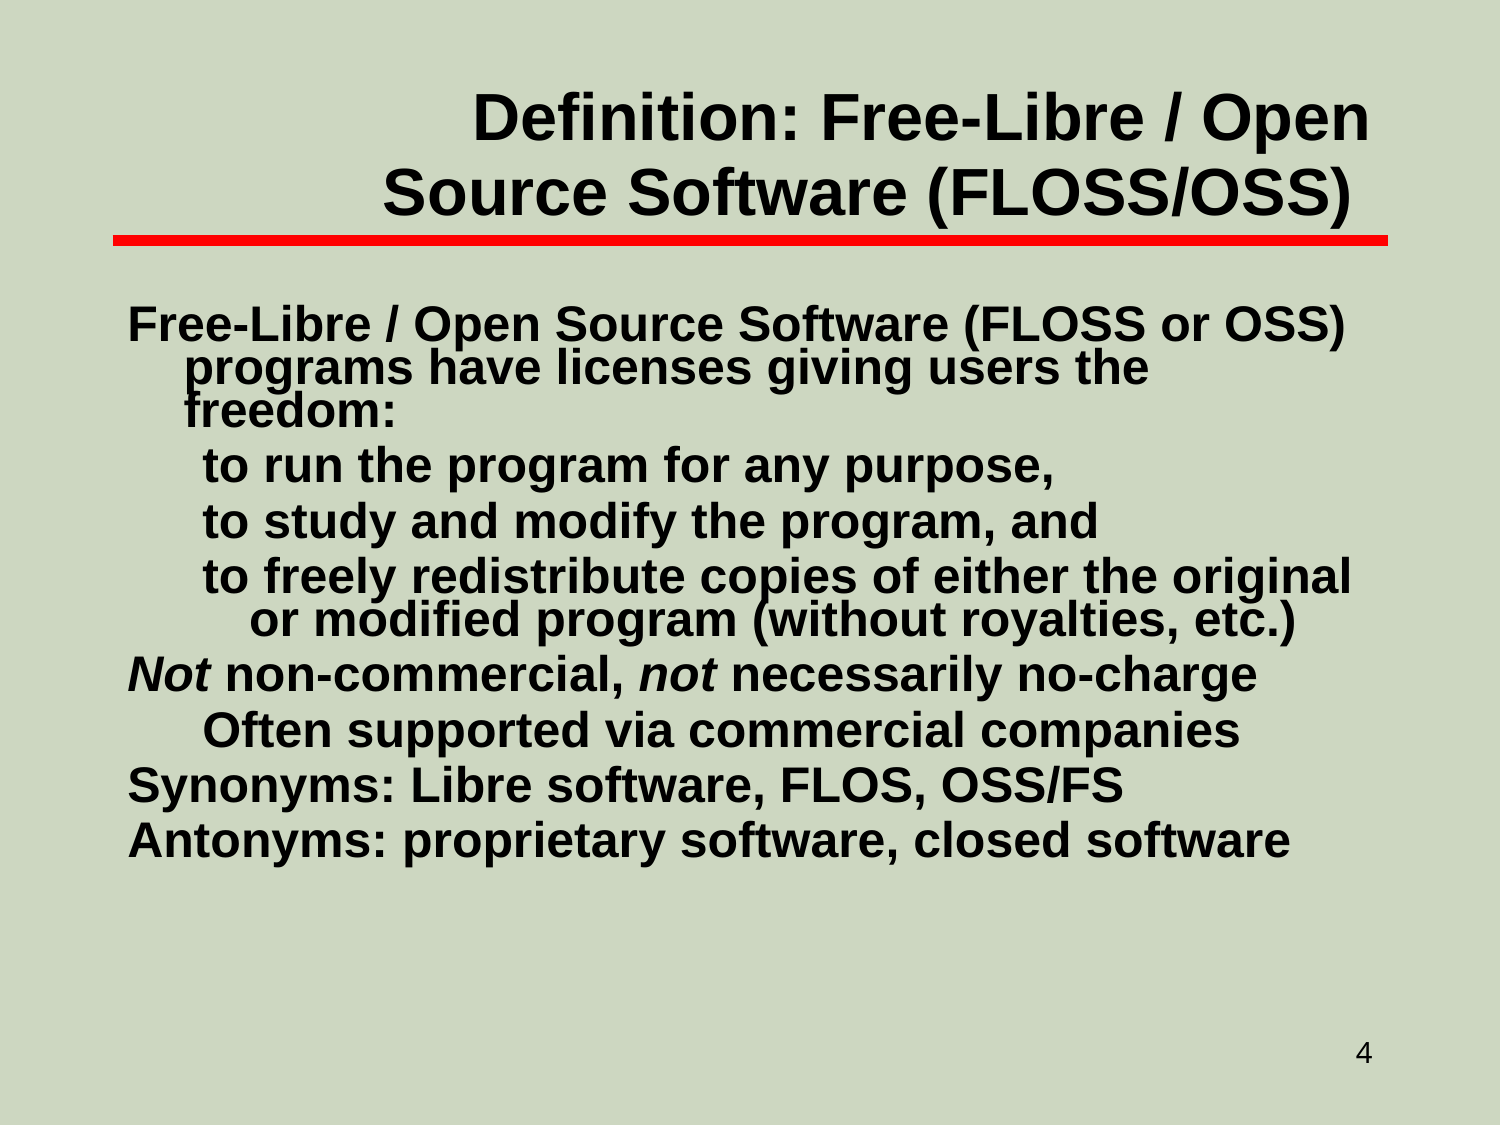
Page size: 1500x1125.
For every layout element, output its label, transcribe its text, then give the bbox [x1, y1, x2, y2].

title Definition: Free-Libre / Open Source Software (FLOSS/OSS) [216, 72, 1388, 238]
list Free-Libre / Open Source Software (FLOSS or OSS) programs have licenses giving users the freedom: to run the program for any purpose, to study and modify the program, and to freely redistribute copies of either the original or modified program (without royalties, etc.) Not non-commercial, not necessarily no-charge Often supported via commercial companies Synonyms: Libre software, FLOS, OSS/FS Antonyms: proprietary software, closed software [112, 299, 1388, 1000]
